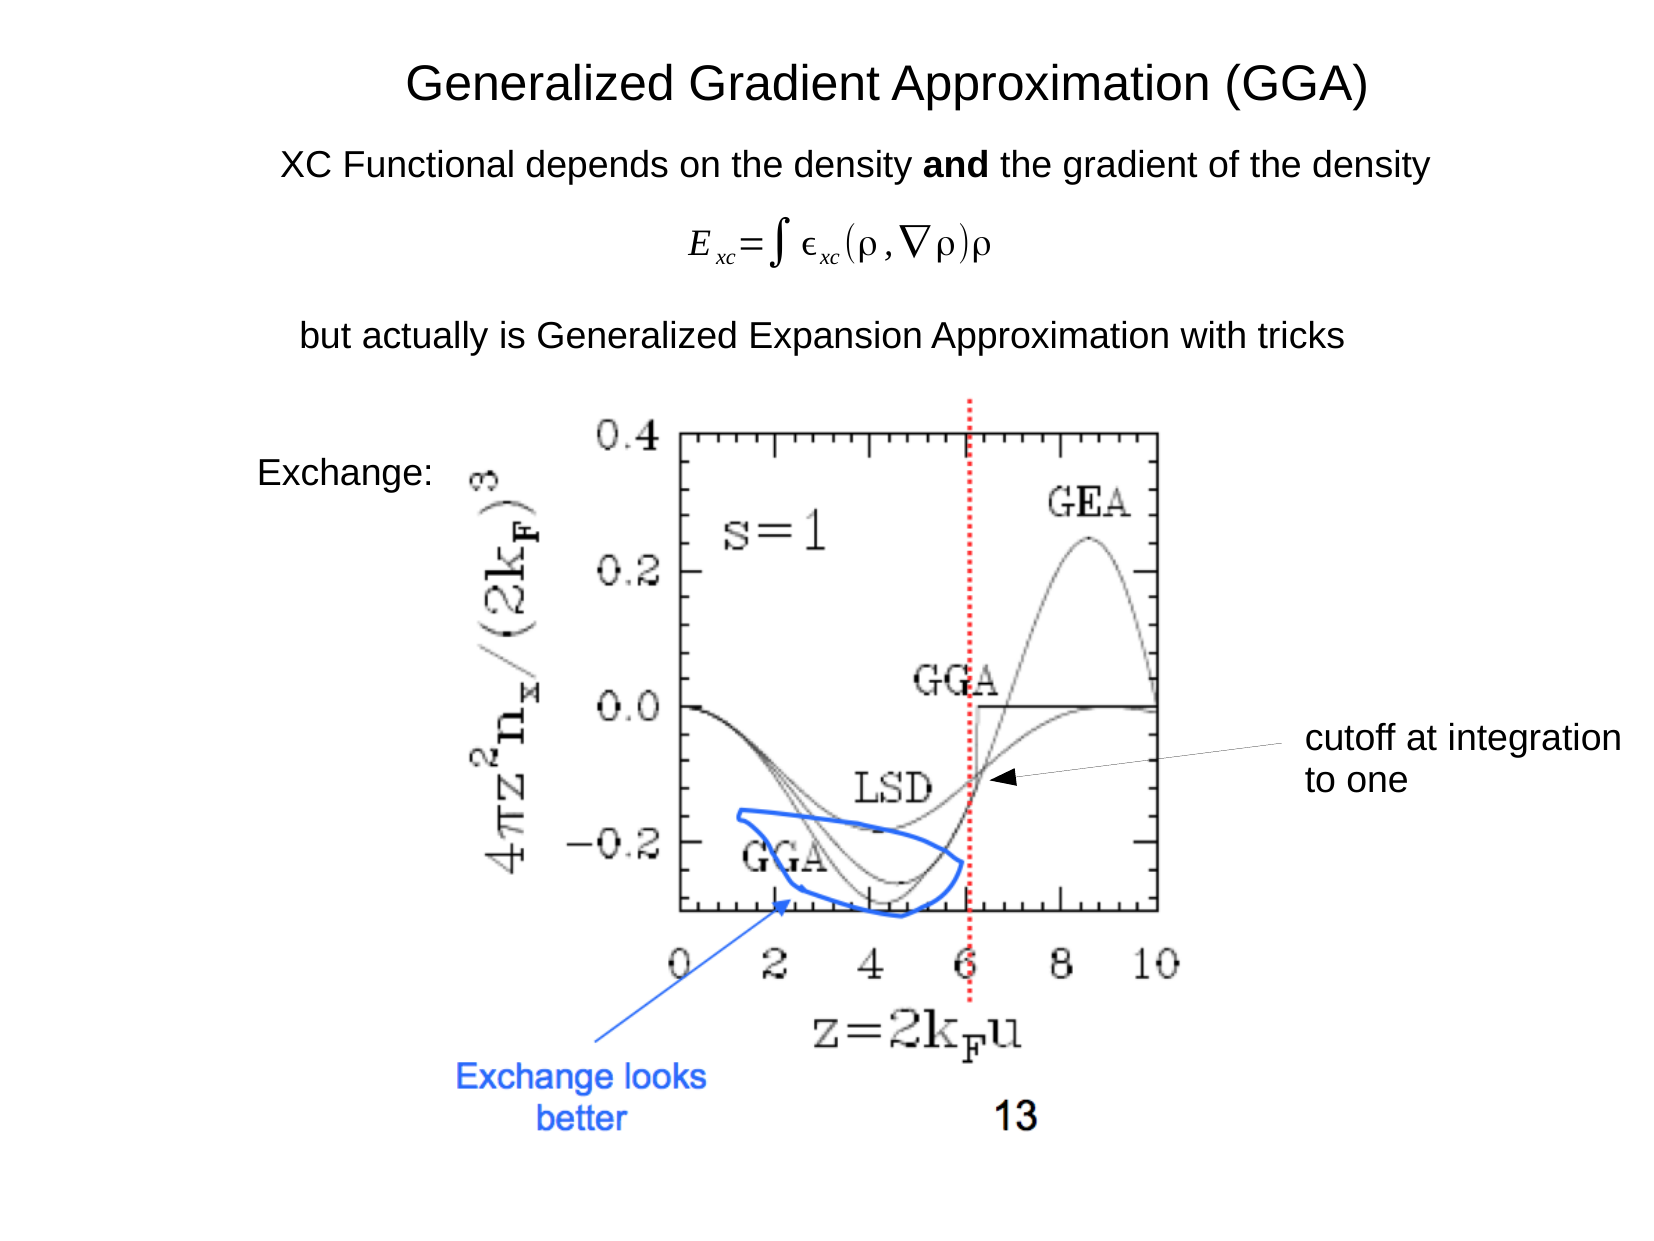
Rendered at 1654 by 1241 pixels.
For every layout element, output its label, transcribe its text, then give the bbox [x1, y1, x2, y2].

picture [406, 387, 1252, 1143]
text_box Generalized Gradient Approximation (GGA) [390, 47, 1386, 119]
text_box but actually is Generalized Expansion Approximation with tricks [284, 307, 1363, 364]
text_box Exchange: [242, 444, 449, 502]
text_box cutoff at integration to one [1290, 708, 1639, 808]
chart [680, 215, 999, 272]
text_box XC Functional depends on the density and the gradient of the density [265, 136, 1449, 194]
